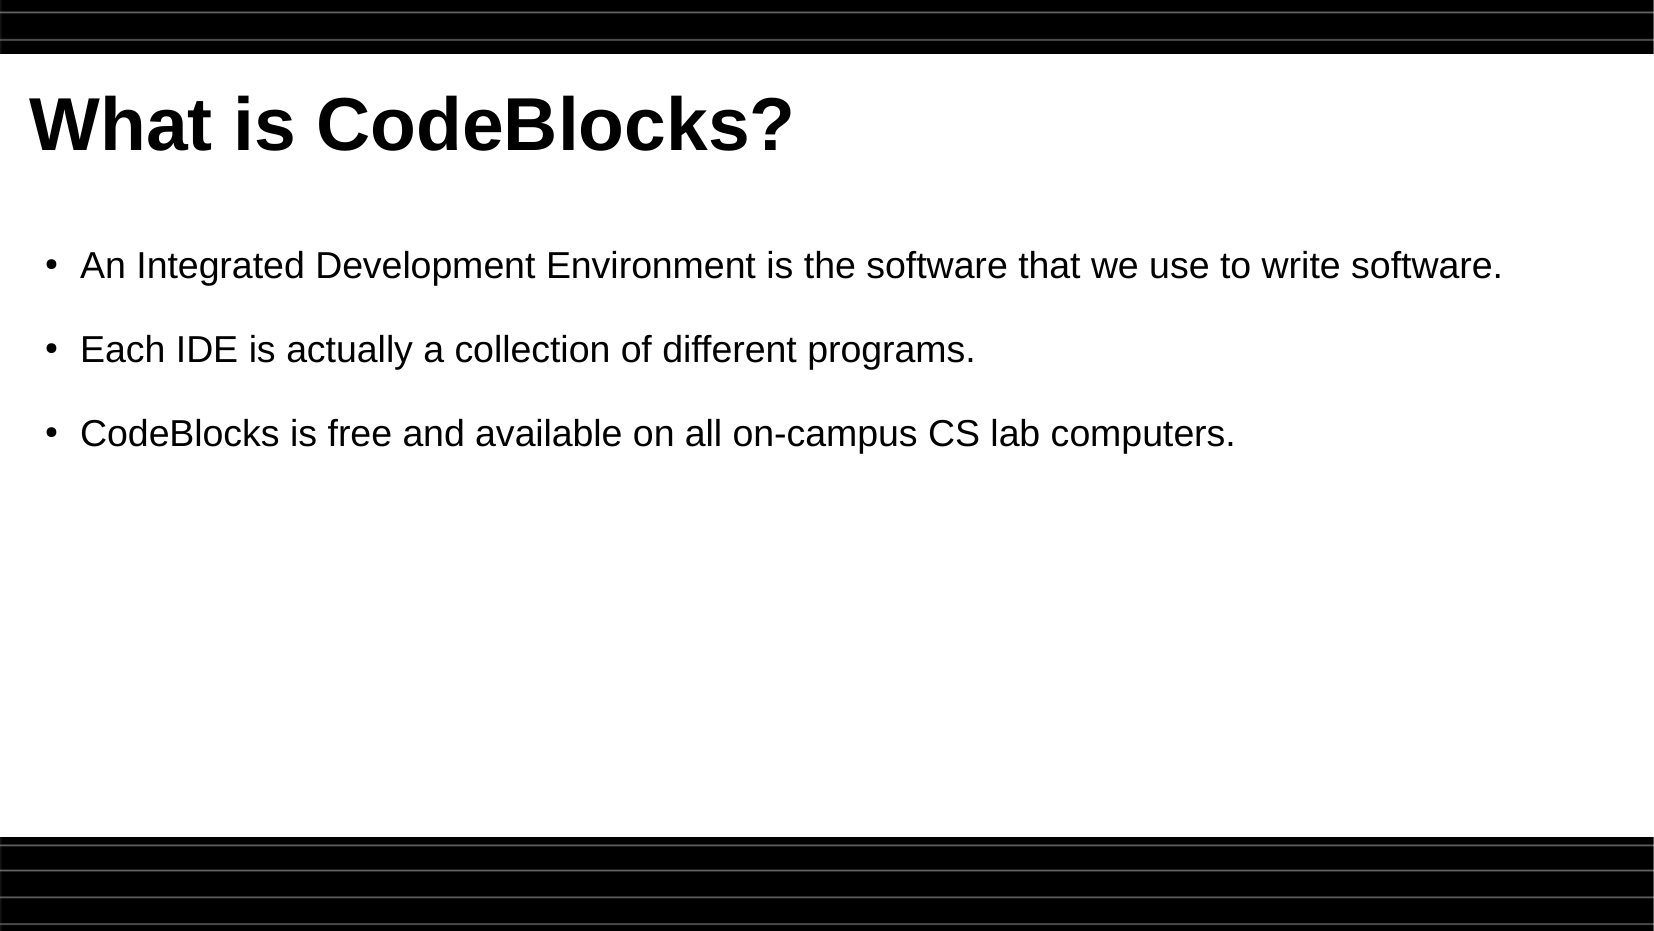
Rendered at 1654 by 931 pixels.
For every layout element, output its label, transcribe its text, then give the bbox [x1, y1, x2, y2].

text_box An Integrated Development Environment is the software that we use to write software. Each IDE is actually a collection of different programs. CodeBlocks is free and available on all on-campus CS lab computers. [30, 195, 1606, 716]
text_box What is CodeBlocks? [15, 75, 1591, 174]
picture [0, 837, 1654, 931]
picture [0, 0, 1654, 54]
